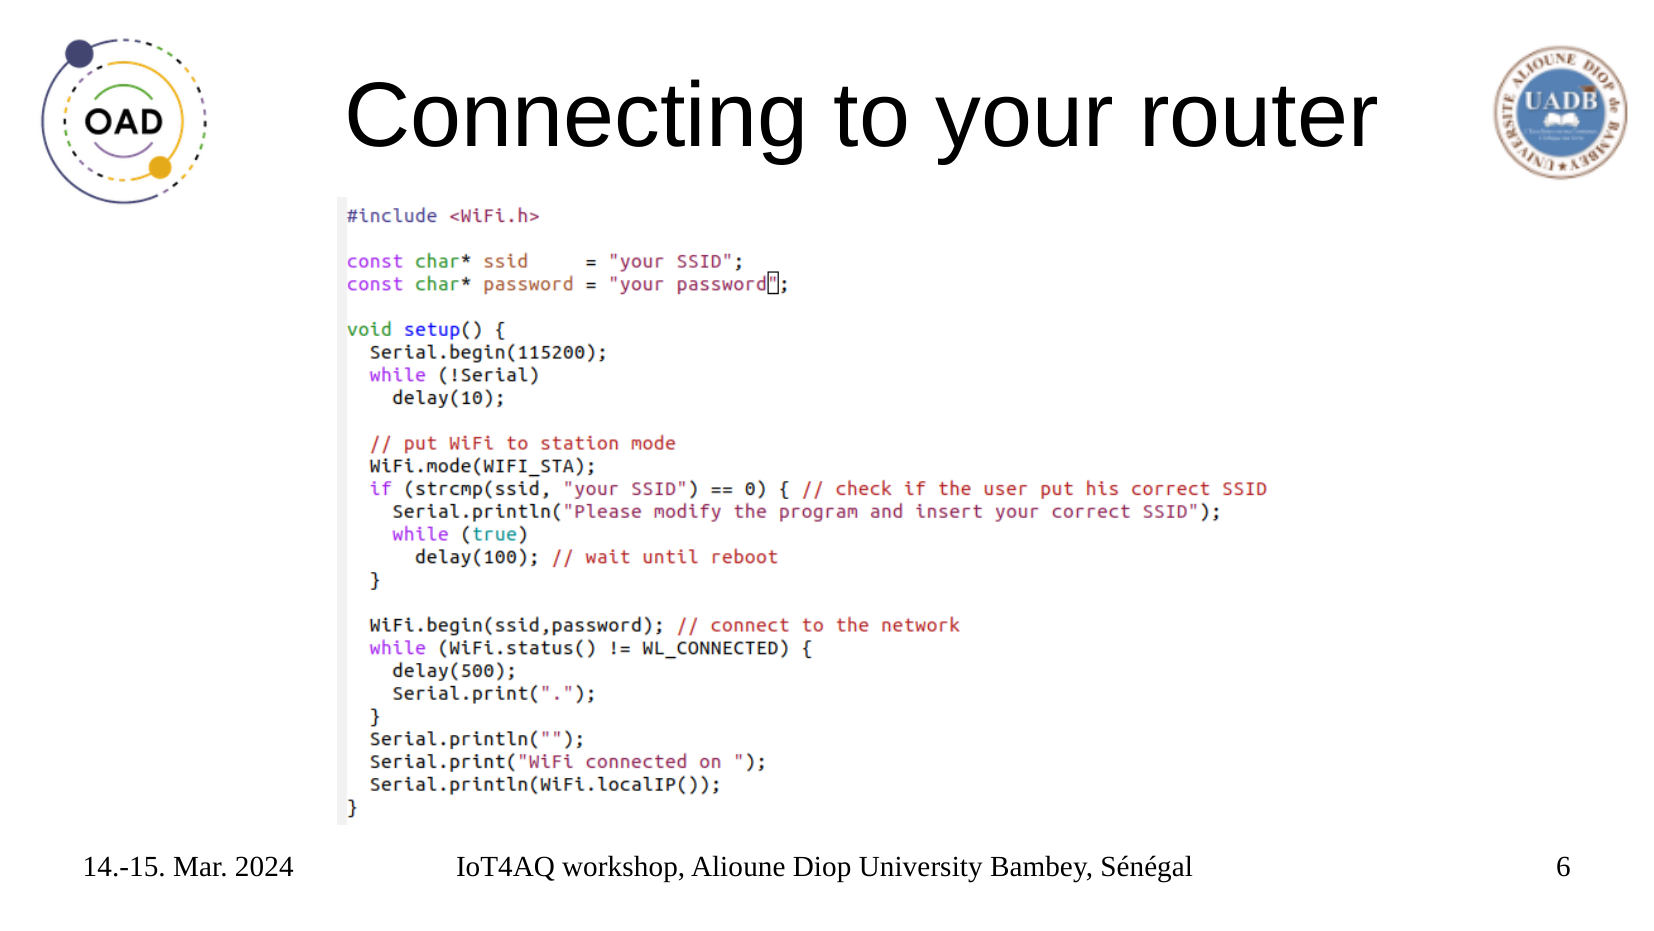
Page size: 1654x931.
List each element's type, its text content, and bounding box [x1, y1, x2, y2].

picture [337, 197, 1389, 826]
picture [1482, 37, 1641, 188]
picture [0, 24, 242, 225]
title Connecting to your router [278, 37, 1446, 193]
